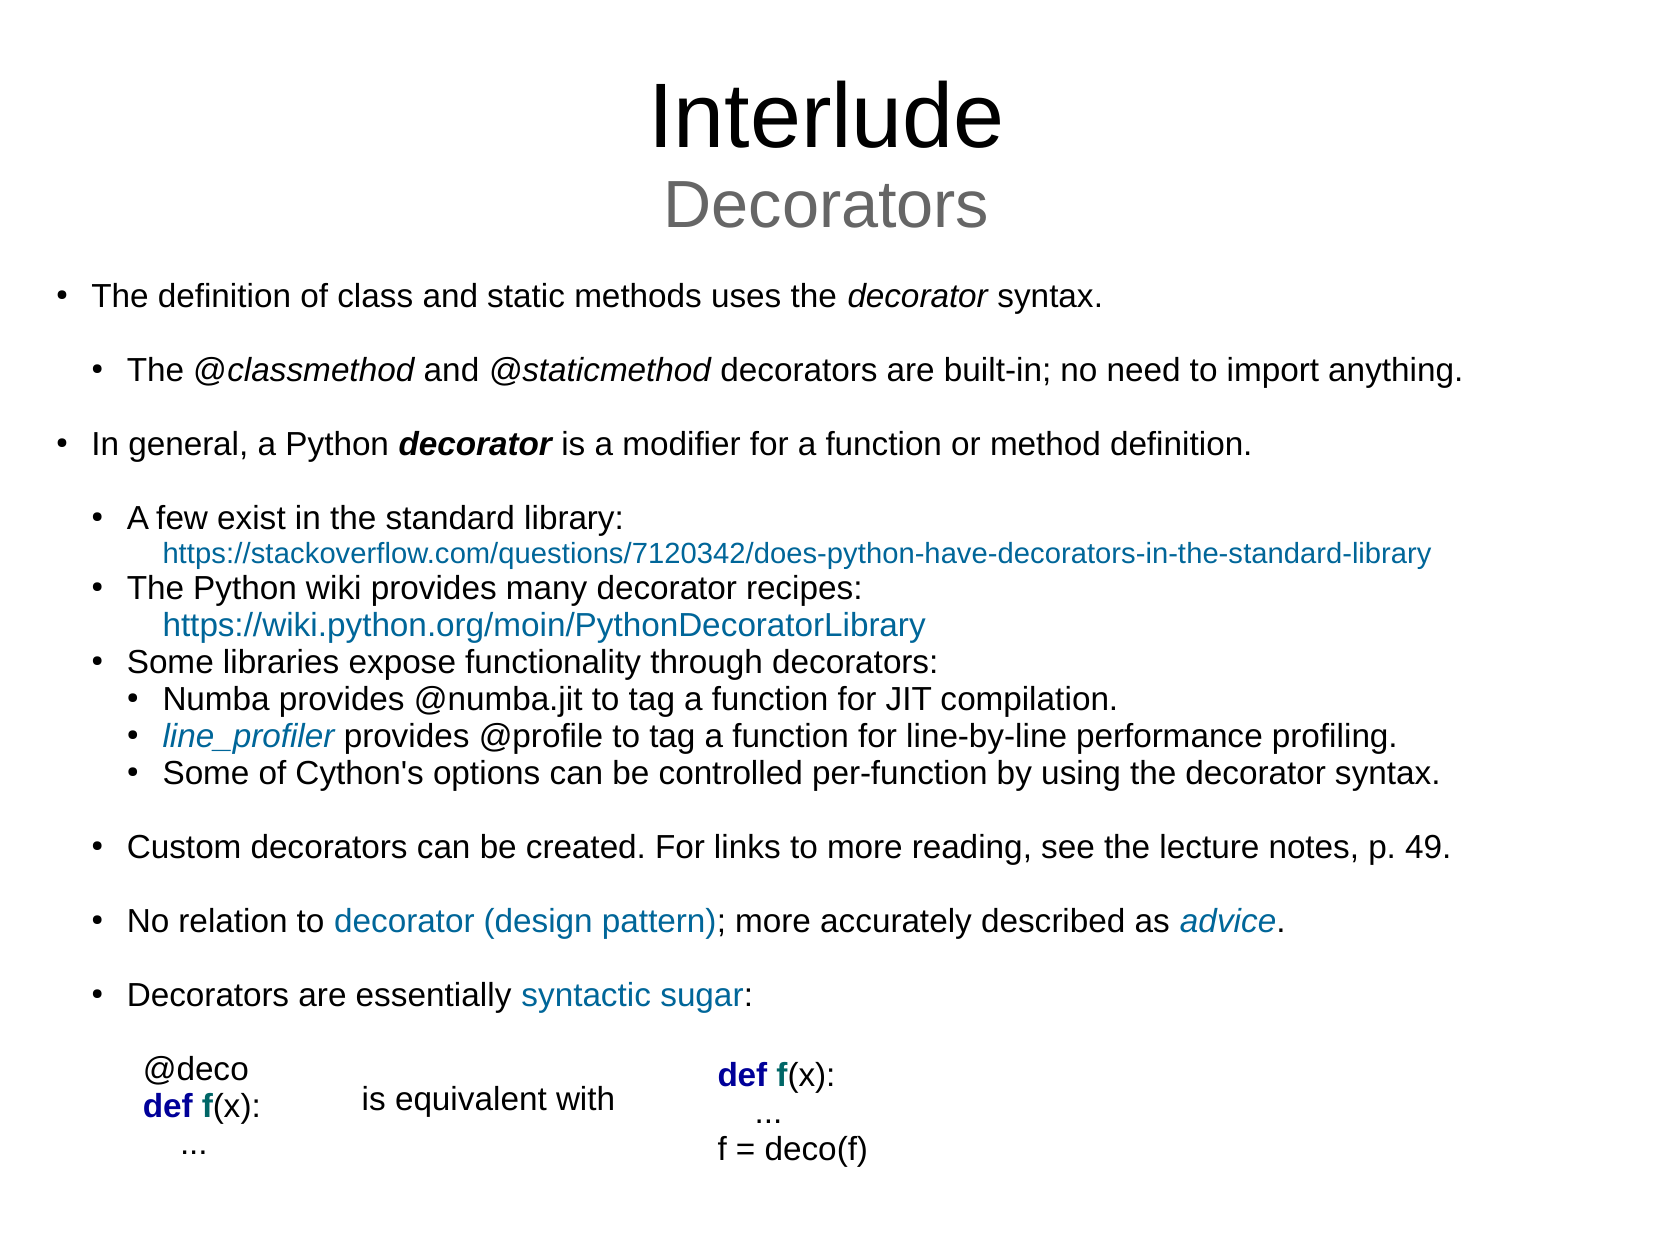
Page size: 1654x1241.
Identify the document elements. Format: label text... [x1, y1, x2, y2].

title Interlude Decorators [82, 49, 1571, 257]
text_box def f(x): ... f = deco(f) [702, 1048, 884, 1177]
text_box @deco def f(x): ... [128, 1042, 276, 1171]
text_box is equivalent with [346, 1072, 636, 1125]
text_box The definition of class and static methods uses the decorator syntax. The @classmethod and @staticmethod decorators are built-in; no need to import anything. In general, a Python decorator is a modifier for a function or method definition. A few exist in the standard library: https://stackoverflow.com/questions/7120342/does-python-have-decorators-in-the-standard-library The Python wiki provides many decorator recipes: https://wiki.python.org/moin/PythonDecoratorLibrary Some libraries expose functionality through decorators: Numba provides @numba.jit to tag a function for JIT compilation. line_profiler provides @profile to tag a function for line-by-line performance profiling. Some of Cython's options can be controlled per-function by using the decorator syntax. Custom decorators can be created. For links to more reading, see the lecture notes, p. 49. No relation to decorator (design pattern); more accurately described as advice. Decorators are essentially syntactic sugar: [41, 270, 1519, 1148]
